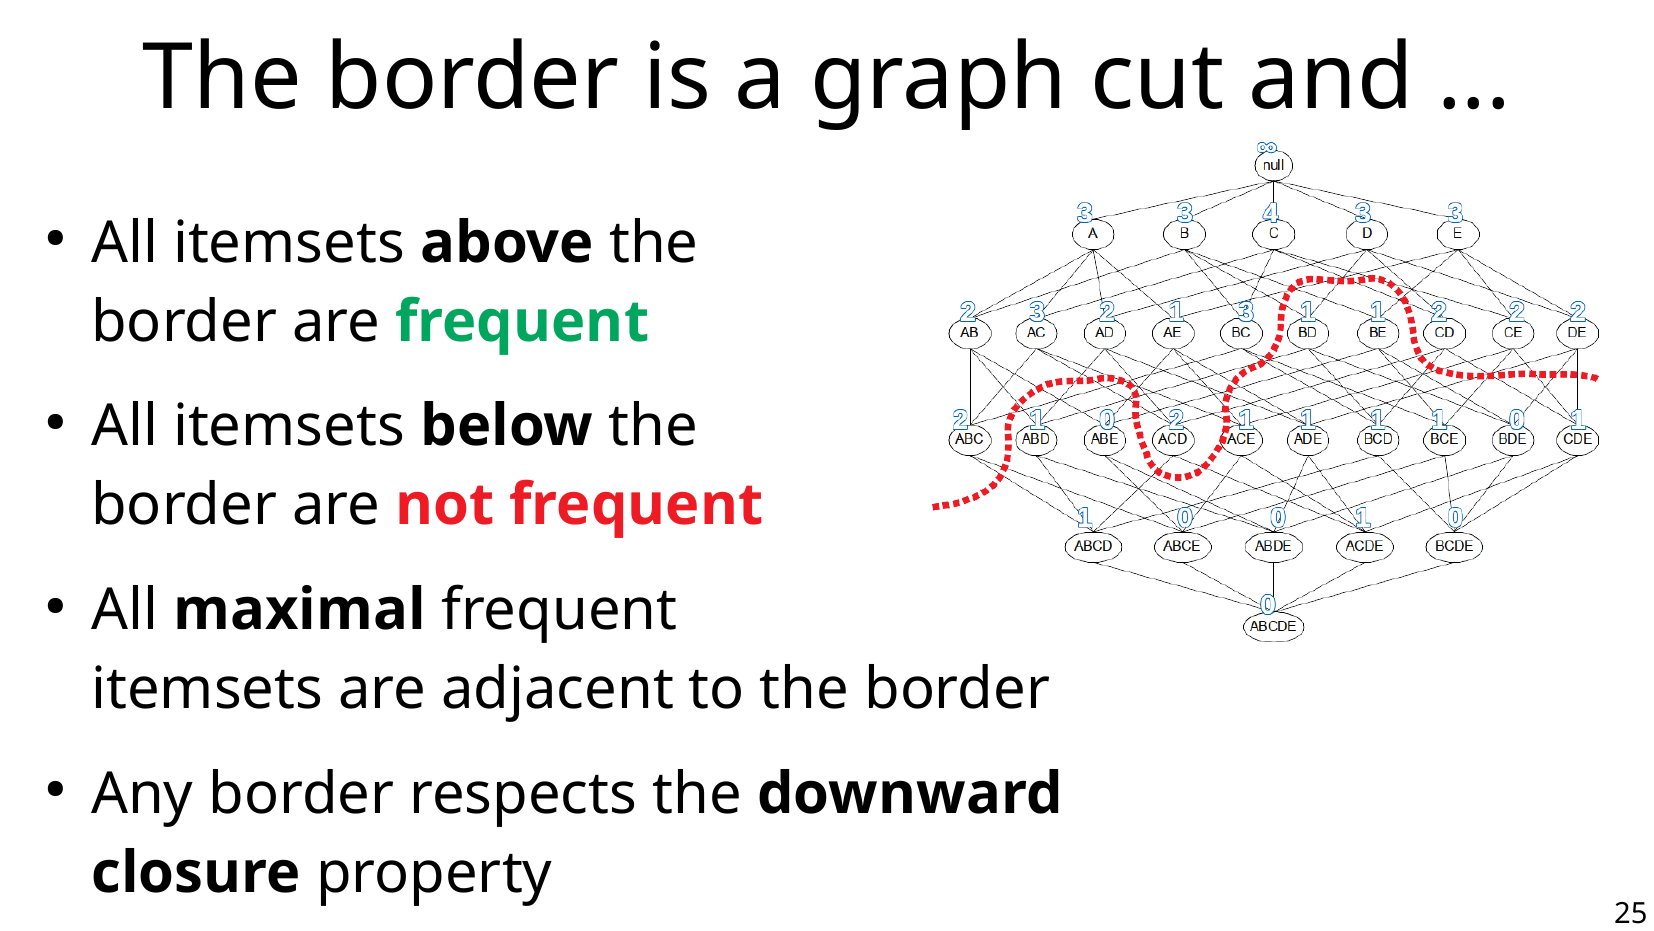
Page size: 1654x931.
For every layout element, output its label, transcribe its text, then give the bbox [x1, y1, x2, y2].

title The border is a graph cut and ... [82, 1, 1571, 144]
list All itemsets above the border are frequent All itemsets below the border are not frequent All maximal frequent itemsets are adjacent to the border Any border respects the downward closure property [29, 200, 1585, 912]
picture [928, 126, 1607, 642]
